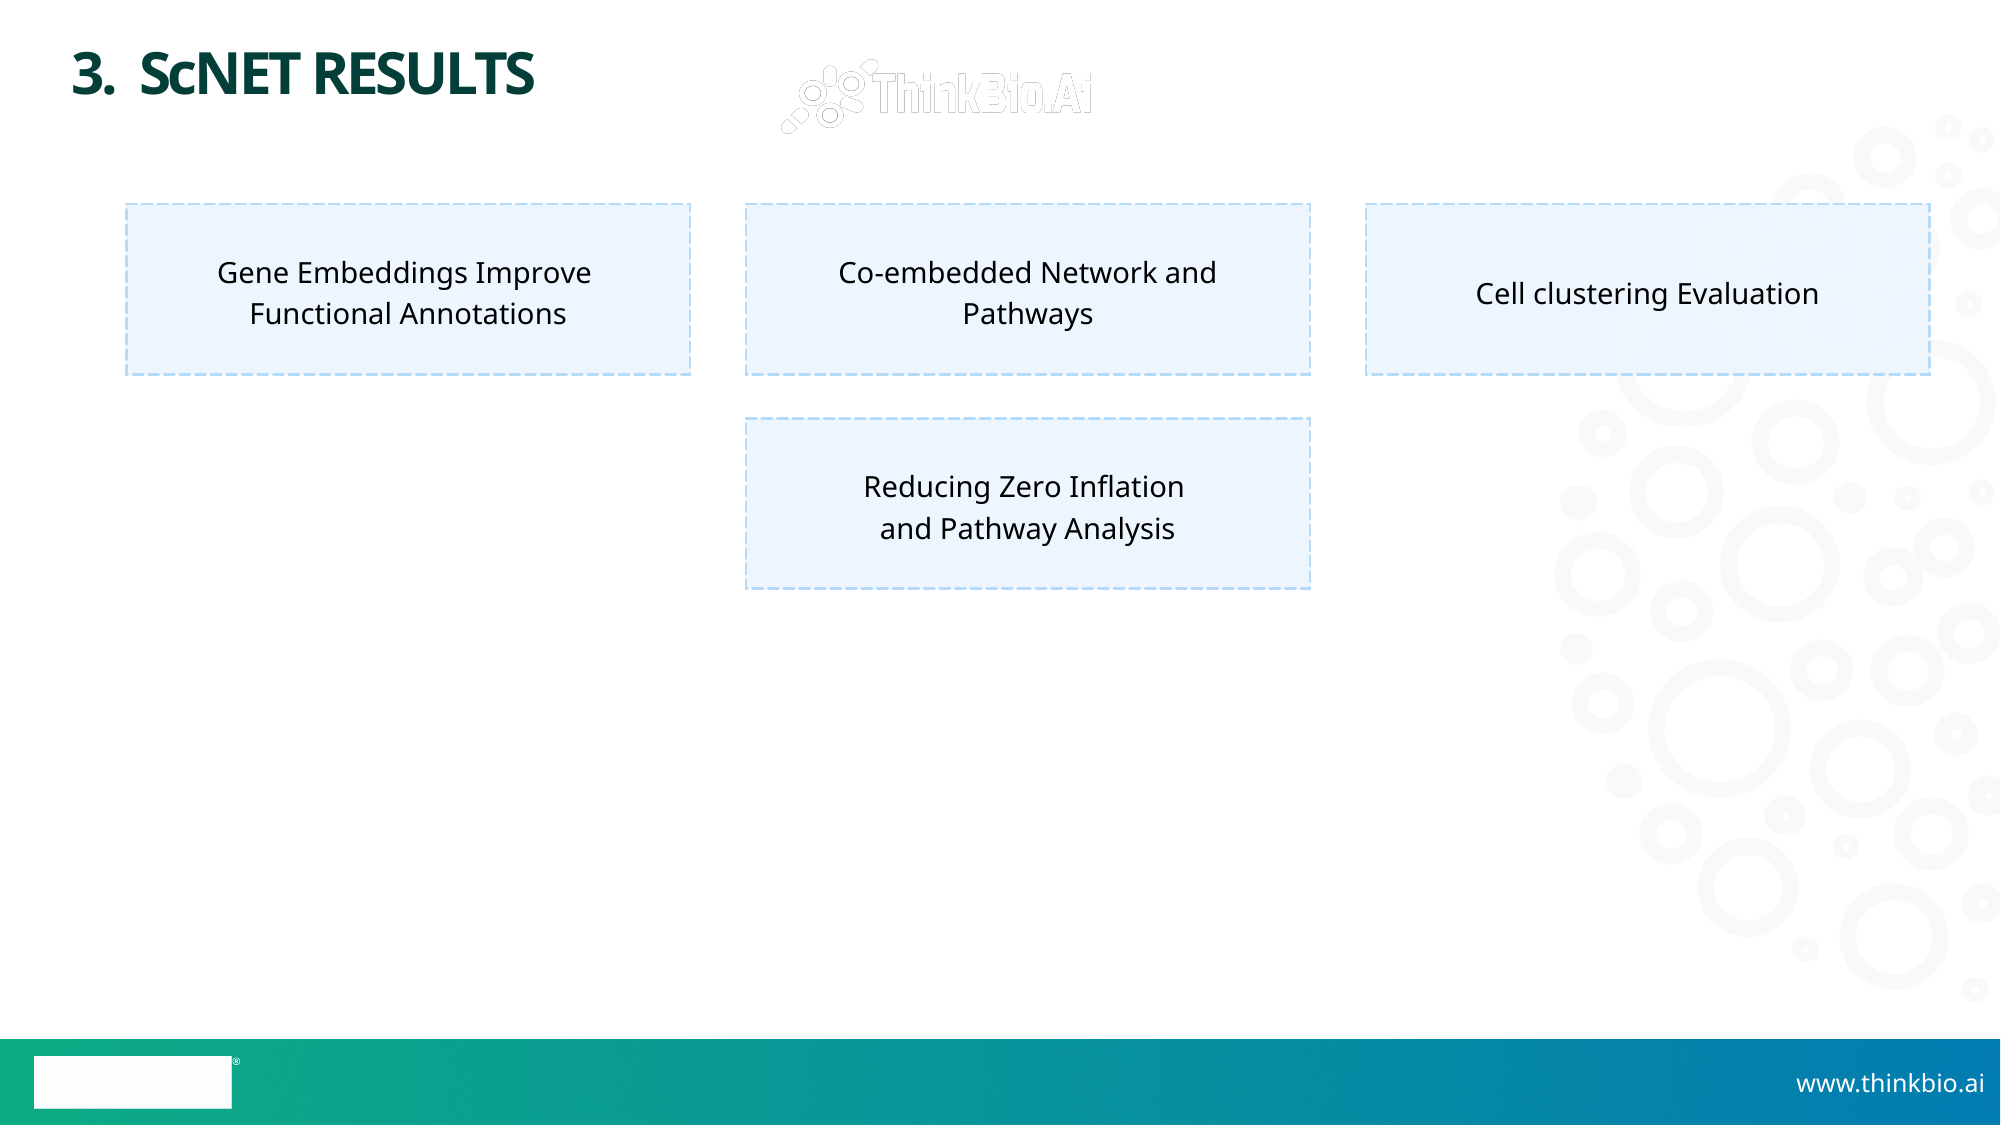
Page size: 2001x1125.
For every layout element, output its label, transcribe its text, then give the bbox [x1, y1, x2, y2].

text_box 3. ScNET RESULTS [56, 28, 1944, 115]
text_box [56, 115, 1263, 595]
picture [781, 115, 1091, 134]
text_box Reducing Zero Inflation and Pathway Analysis [746, 418, 1310, 589]
text_box Cell clustering Evaluation [1365, 203, 1930, 375]
text_box Co-embedded Network and Pathways [746, 203, 1310, 375]
text_box Gene Embeddings Improve Functional Annotations [126, 203, 691, 375]
